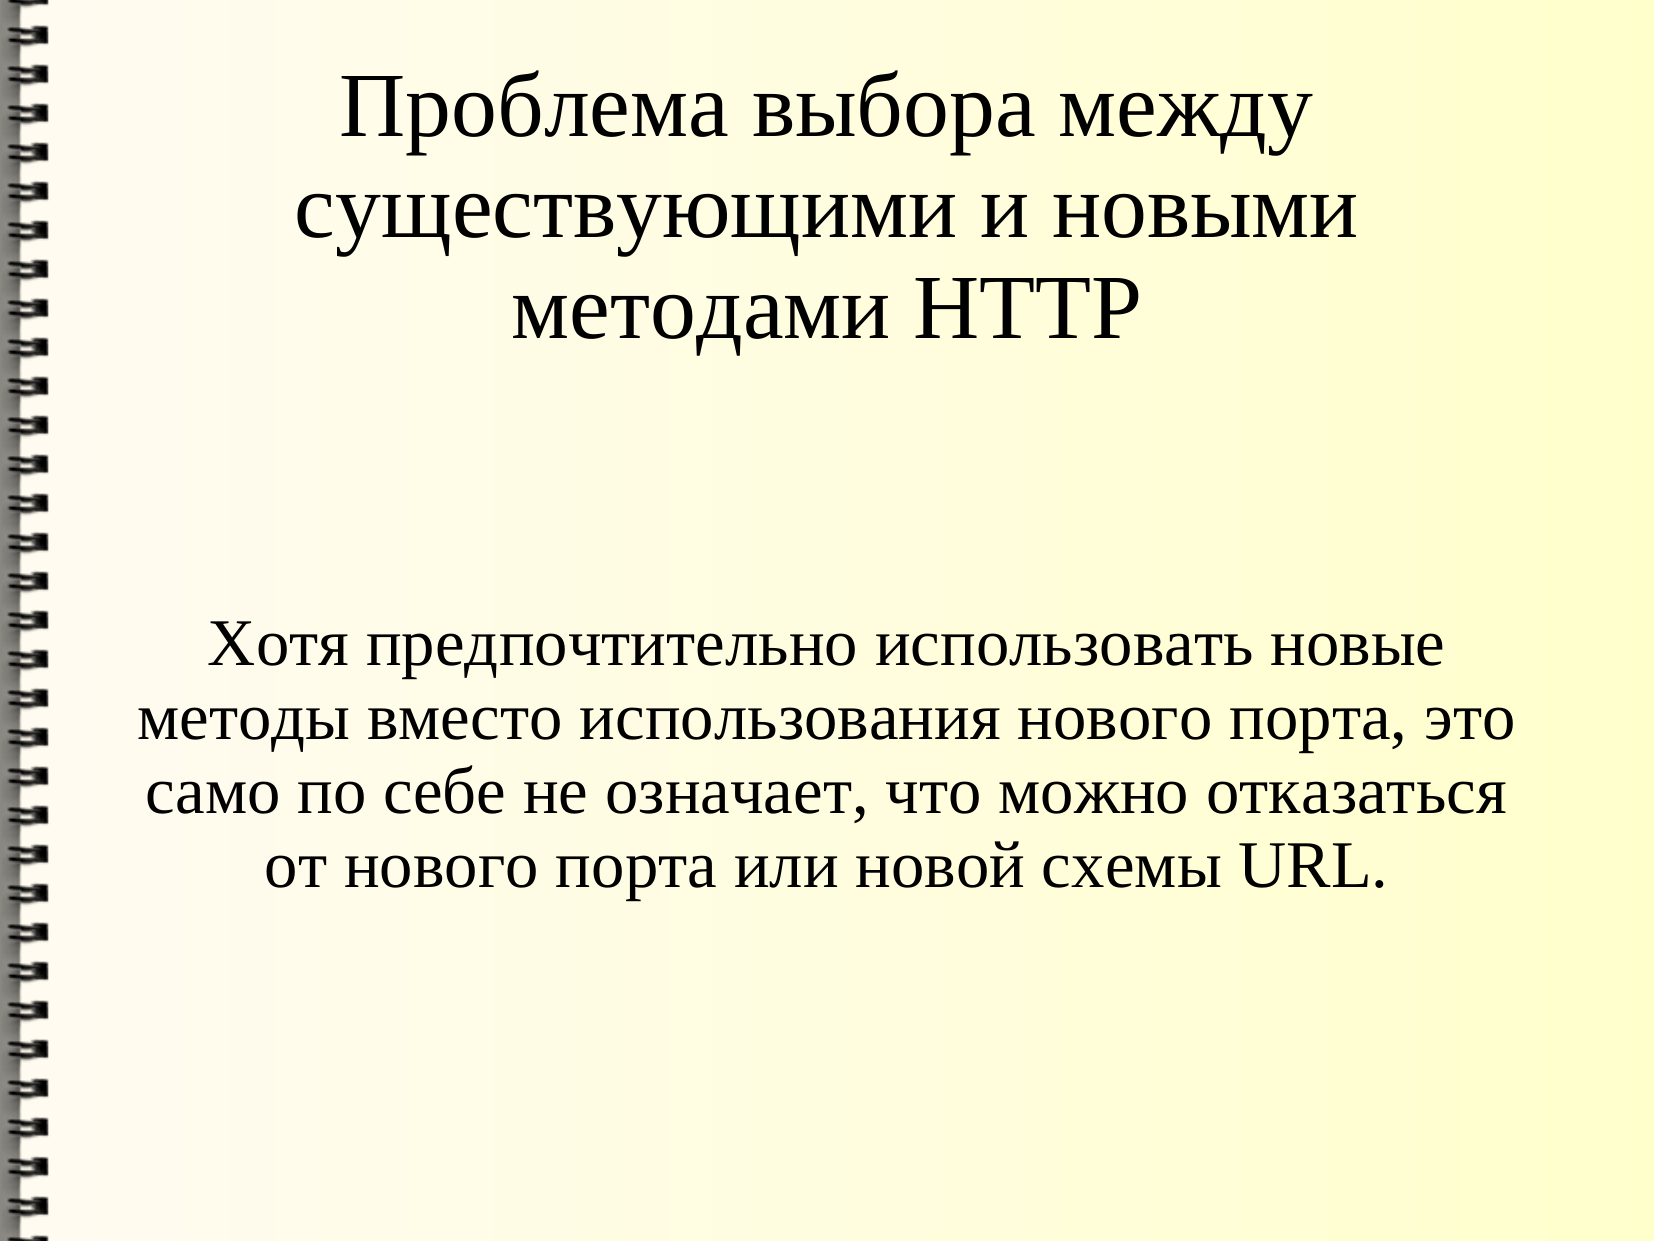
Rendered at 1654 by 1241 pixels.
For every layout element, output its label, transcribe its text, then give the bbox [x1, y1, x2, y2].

title Проблема выбора между существующими и новыми методами HTTP [121, 54, 1534, 344]
subtitle Хотя предпочтительно использовать новые методы вместо использования нового порта, это само по себе не означает, что можно отказаться от нового порта или новой схемы URL. [121, 344, 1534, 1164]
picture [0, 0, 1654, 1241]
